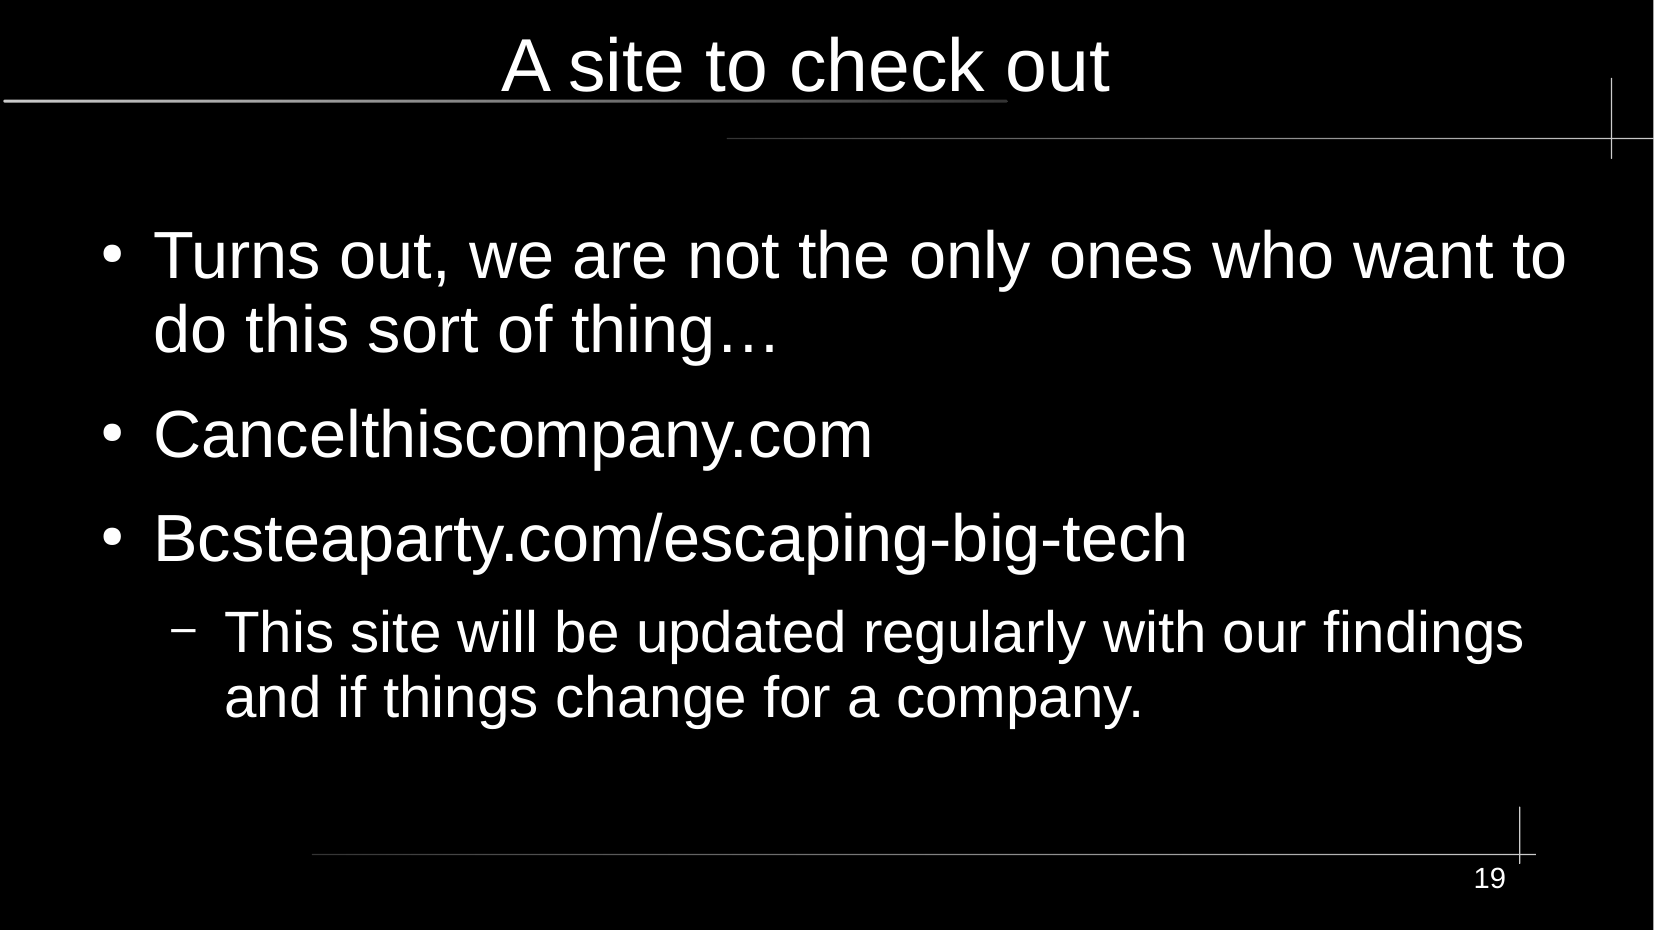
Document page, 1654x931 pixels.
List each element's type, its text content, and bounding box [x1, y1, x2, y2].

list Turns out, we are not the only ones who want to do this sort of thing… Cancelthiscompany.com Bcsteaparty.com/escaping-big-tech This site will be updated regularly with our findings and if things change for a company. [82, 217, 1571, 758]
title A site to check out [23, 11, 1589, 119]
